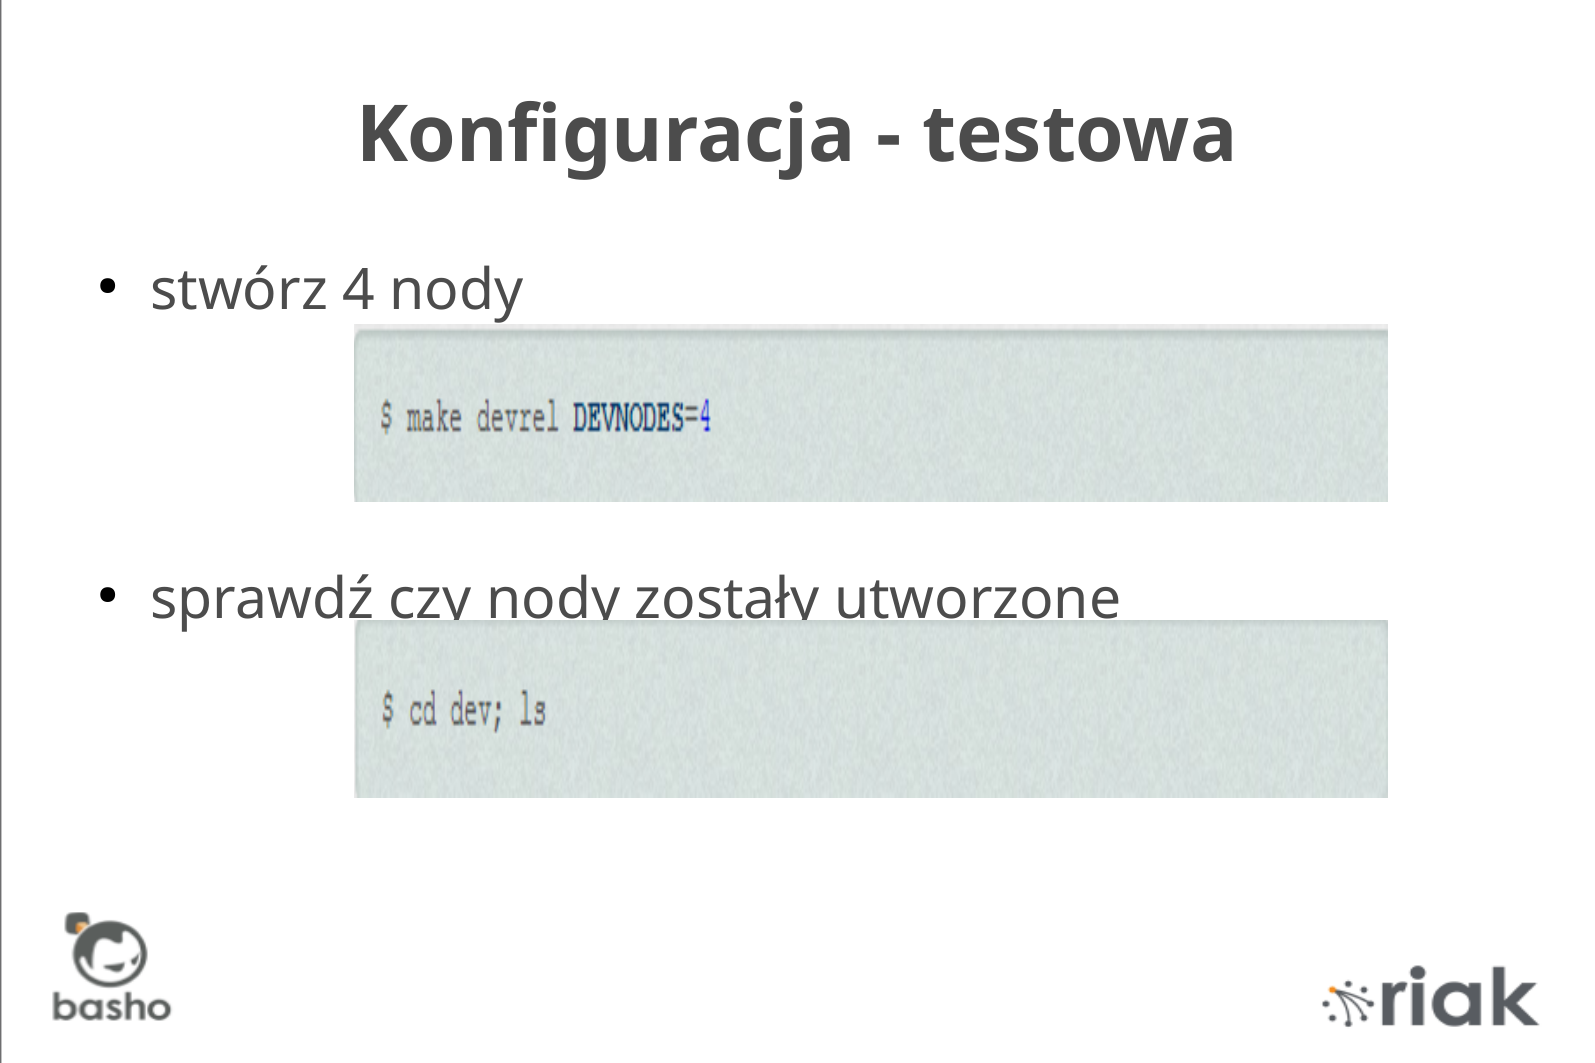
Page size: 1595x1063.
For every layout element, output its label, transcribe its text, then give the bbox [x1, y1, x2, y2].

list stwórz 4 nody sprawdź czy nody zostały utworzone [79, 248, 1515, 951]
title Konfiguracja - testowa [79, 42, 1515, 220]
picture [0, 0, 1594, 1063]
